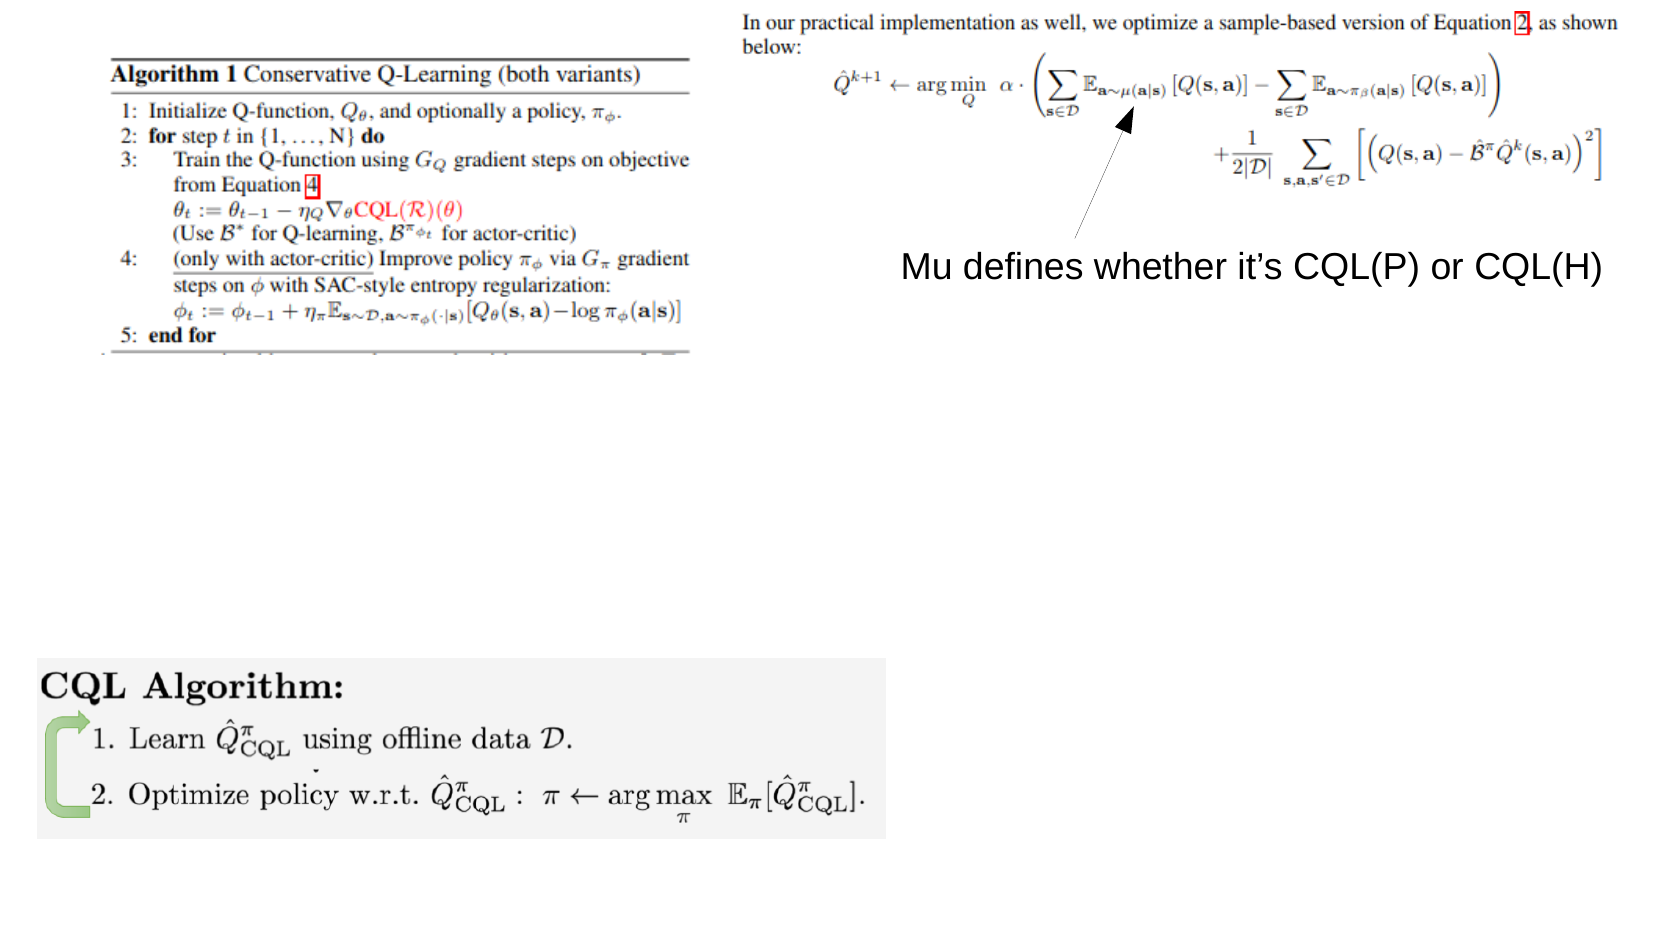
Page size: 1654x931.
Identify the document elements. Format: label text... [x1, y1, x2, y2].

text_box Mu defines whether it’s CQL(P) or CQL(H) [885, 238, 1619, 296]
picture [732, 11, 1654, 189]
picture [97, 49, 709, 355]
picture [37, 658, 886, 839]
